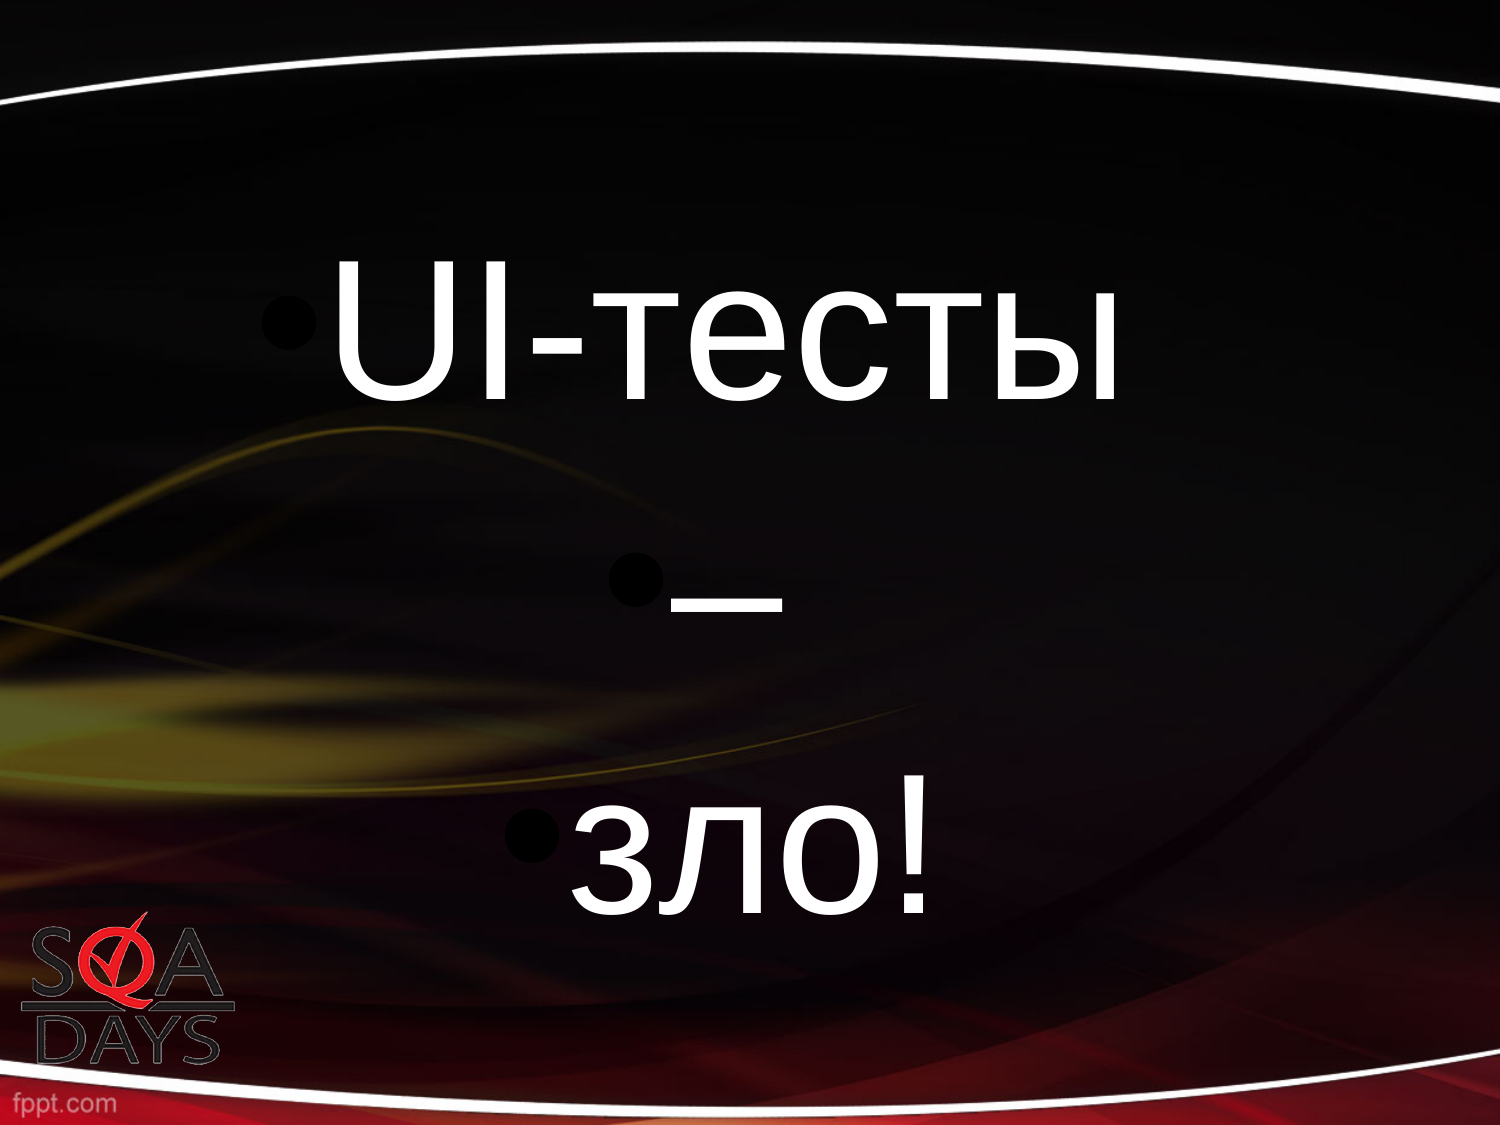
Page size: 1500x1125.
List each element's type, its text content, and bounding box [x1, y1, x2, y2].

list UI-тесты – зло! [240, 192, 1261, 961]
picture [0, 0, 1500, 1125]
